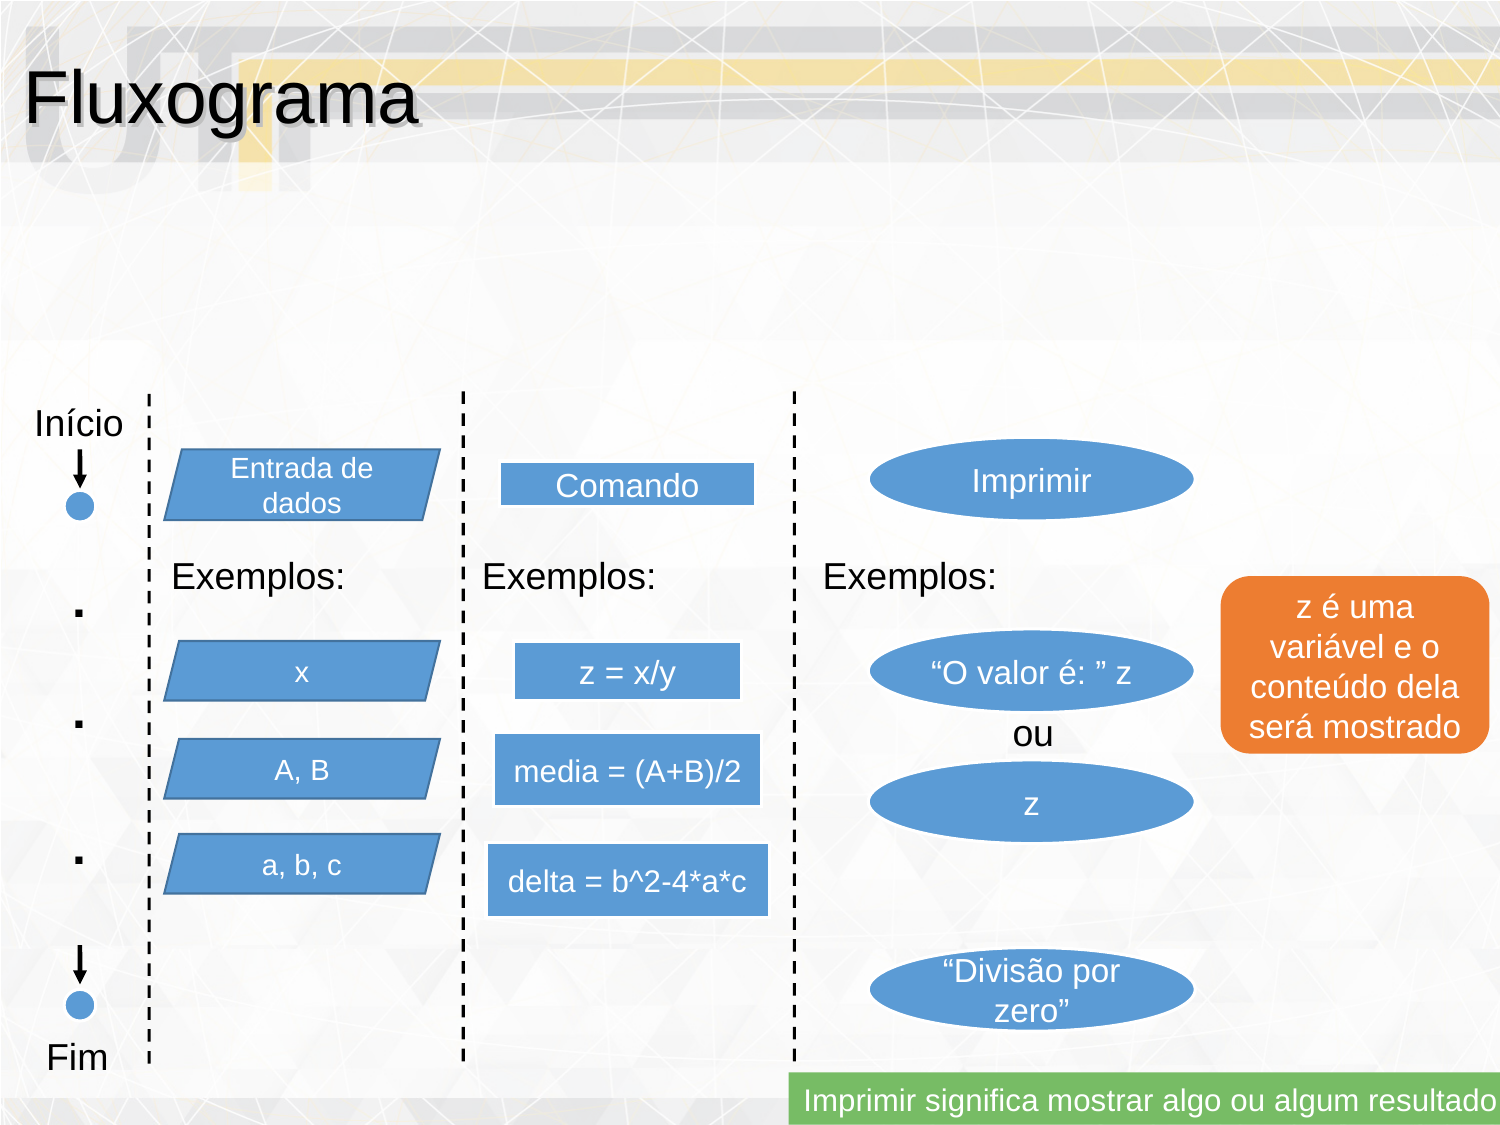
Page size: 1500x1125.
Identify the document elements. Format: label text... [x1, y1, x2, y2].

text_box z é uma variável e o conteúdo dela será mostrado [1220, 576, 1490, 754]
text_box z [868, 759, 1196, 844]
text_box A, B [164, 738, 440, 799]
text_box Entrada de dados [164, 449, 440, 521]
text_box Comando [499, 460, 756, 507]
text_box . [58, 806, 102, 882]
text_box Início [19, 391, 139, 452]
text_box [64, 989, 96, 1022]
text_box . [58, 560, 102, 636]
text_box x [164, 640, 440, 701]
text_box Exemplos: [807, 544, 1013, 605]
text_box delta = b^2-4*a*c [485, 842, 770, 918]
text_box Imprimir [868, 437, 1196, 521]
text_box Exemplos: [467, 544, 672, 605]
text_box a, b, c [164, 833, 440, 894]
text_box Exemplos: [156, 544, 361, 605]
text_box z = x/y [513, 641, 742, 701]
text_box . [58, 671, 102, 747]
table_cell F [1, 1, 1500, 1125]
text_box Imprimir significa mostrar algo ou algum resultado [788, 1072, 1500, 1125]
text_box Fim [31, 1025, 124, 1086]
title Fluxograma [23, 18, 1489, 178]
text_box ou [997, 701, 1069, 760]
text_box [64, 490, 96, 523]
text_box “Divisão por zero” [868, 947, 1196, 1032]
text_box media = (A+B)/2 [493, 732, 762, 807]
text_box “O valor é: ” z [868, 628, 1196, 712]
